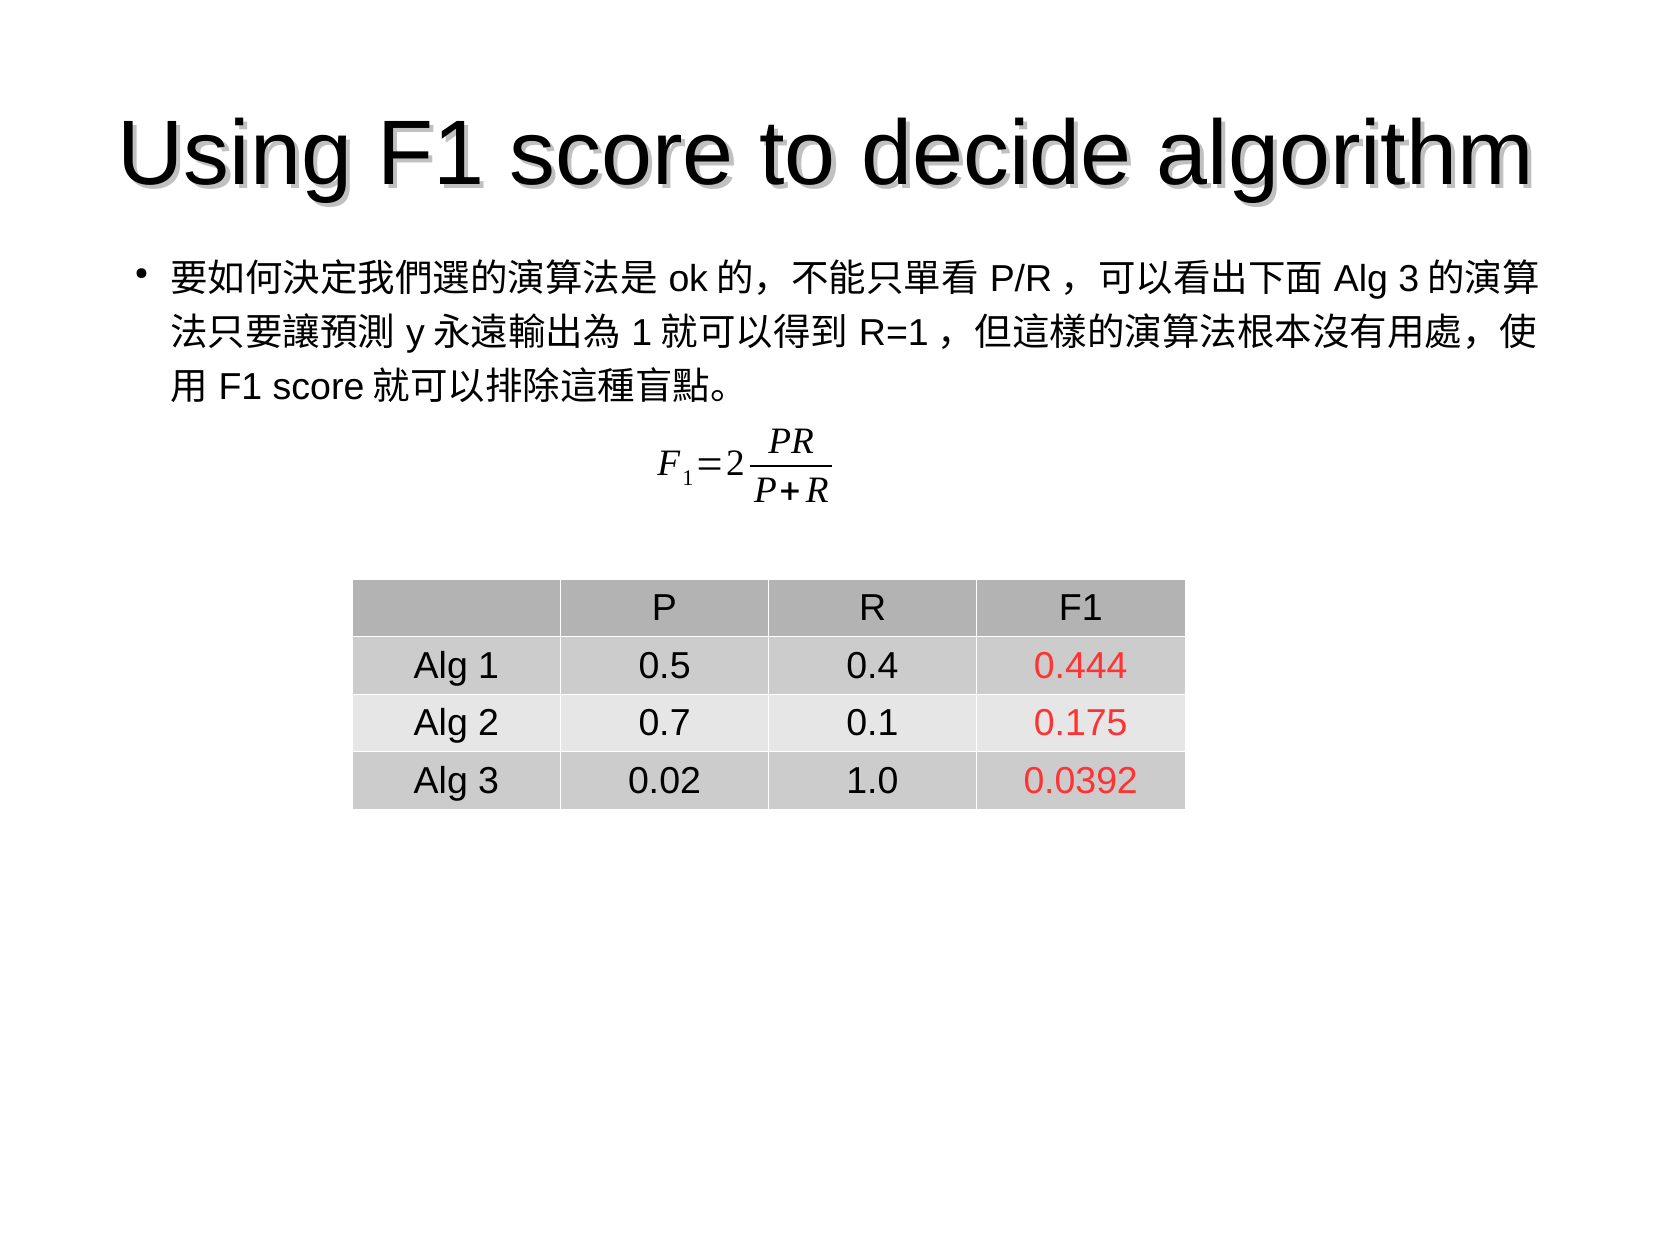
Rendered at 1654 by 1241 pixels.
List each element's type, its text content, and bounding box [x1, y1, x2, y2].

chart [649, 421, 841, 511]
table_cell 0.175 [977, 695, 1185, 751]
table_cell 0.02 [561, 752, 768, 809]
table_cell 0.7 [561, 695, 768, 751]
text_box 要如何決定我們選的演算法是ok的，不能只單看P/R，可以看出下面Alg 3的演算法只要讓預測y永遠輸出為1就可以得到R=1，但這樣的演算法根本沒有用處，使用F1 score就可以排除這種盲點。 [120, 240, 1561, 403]
table_cell Alg 2 [353, 695, 560, 751]
table_cell 1.0 [769, 752, 976, 809]
title Using F1 score to decide algorithm [82, 49, 1571, 257]
table_header R [769, 580, 976, 636]
table_header [353, 580, 560, 636]
table_header P [561, 580, 768, 636]
table_header F1 [977, 580, 1185, 636]
table_cell Alg 3 [353, 752, 560, 809]
table_cell 0.4 [769, 637, 976, 694]
table_cell 0.0392 [977, 752, 1185, 809]
table_cell Alg 1 [353, 637, 560, 694]
table_cell 0.1 [769, 695, 976, 751]
table_cell 0.444 [977, 637, 1185, 694]
table_cell 0.5 [561, 637, 768, 694]
